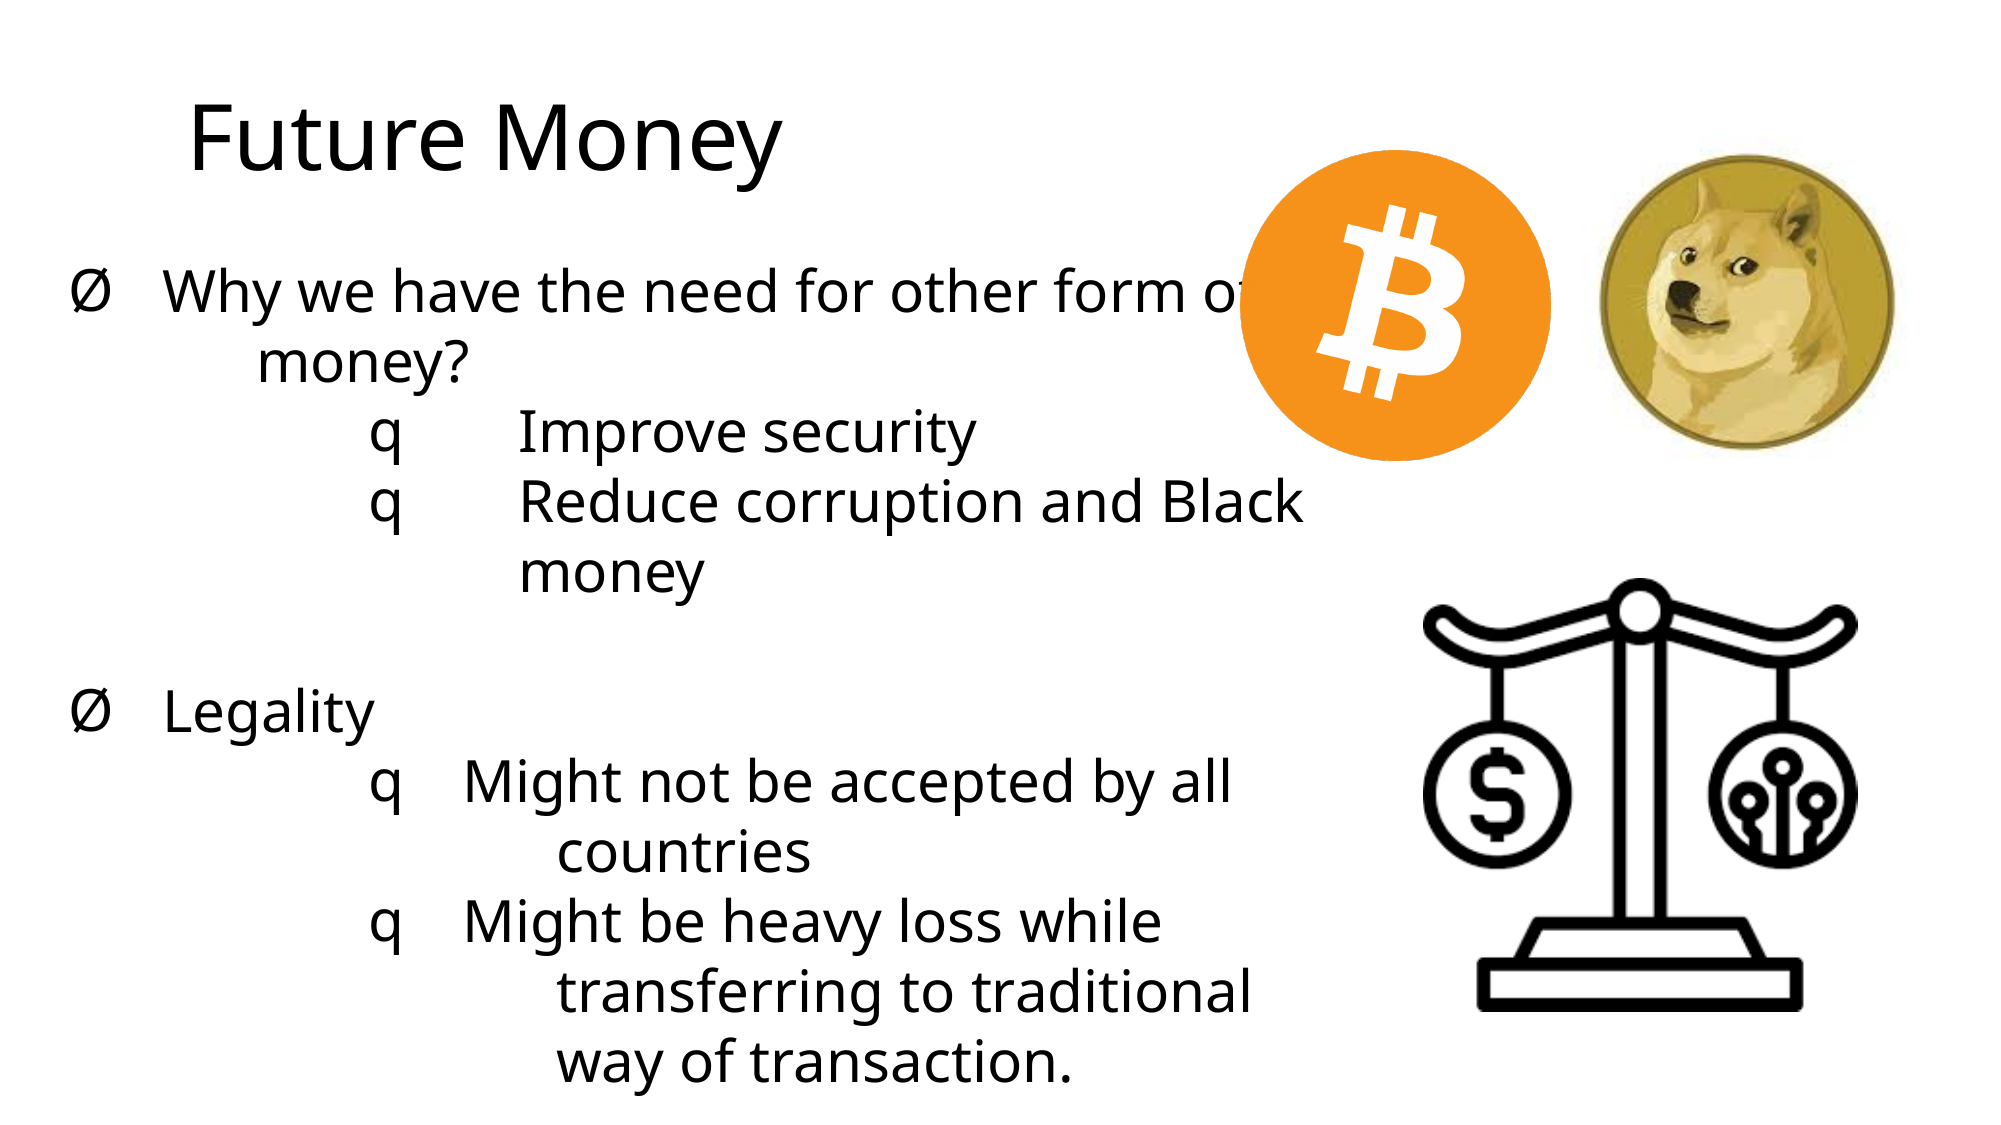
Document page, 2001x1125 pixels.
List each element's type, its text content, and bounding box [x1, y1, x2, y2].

text_box Future Money [171, 71, 1233, 198]
picture [1240, 134, 2000, 471]
text_box Why we have the need for other form of money? Improve security Reduce corruption and Black money Legality Might not be accepted by all countries Might be heavy loss while transferring to traditional way of transaction. [53, 246, 1336, 969]
picture [1423, 578, 1858, 1012]
